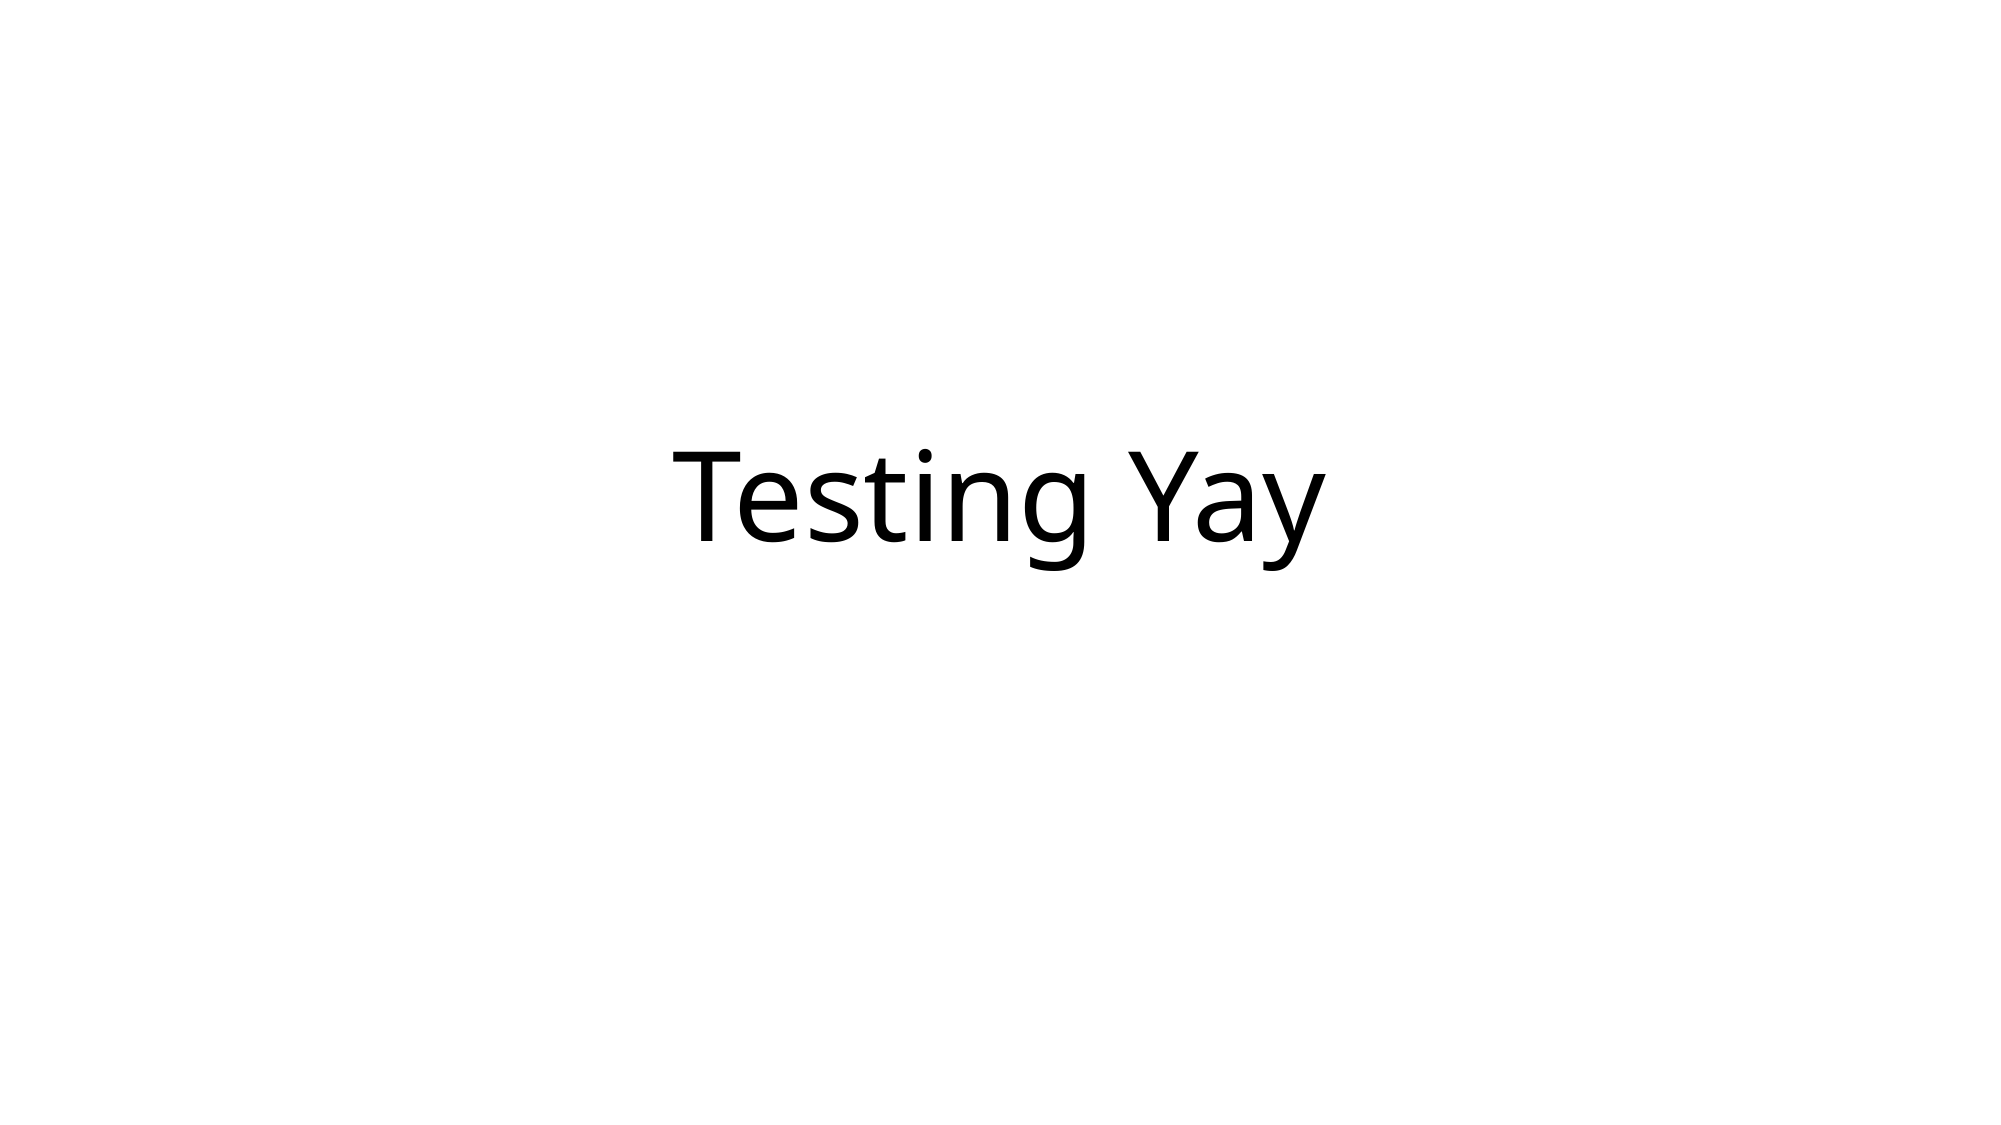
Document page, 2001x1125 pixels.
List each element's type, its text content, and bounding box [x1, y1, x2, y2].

title Testing Yay [249, 184, 1750, 576]
